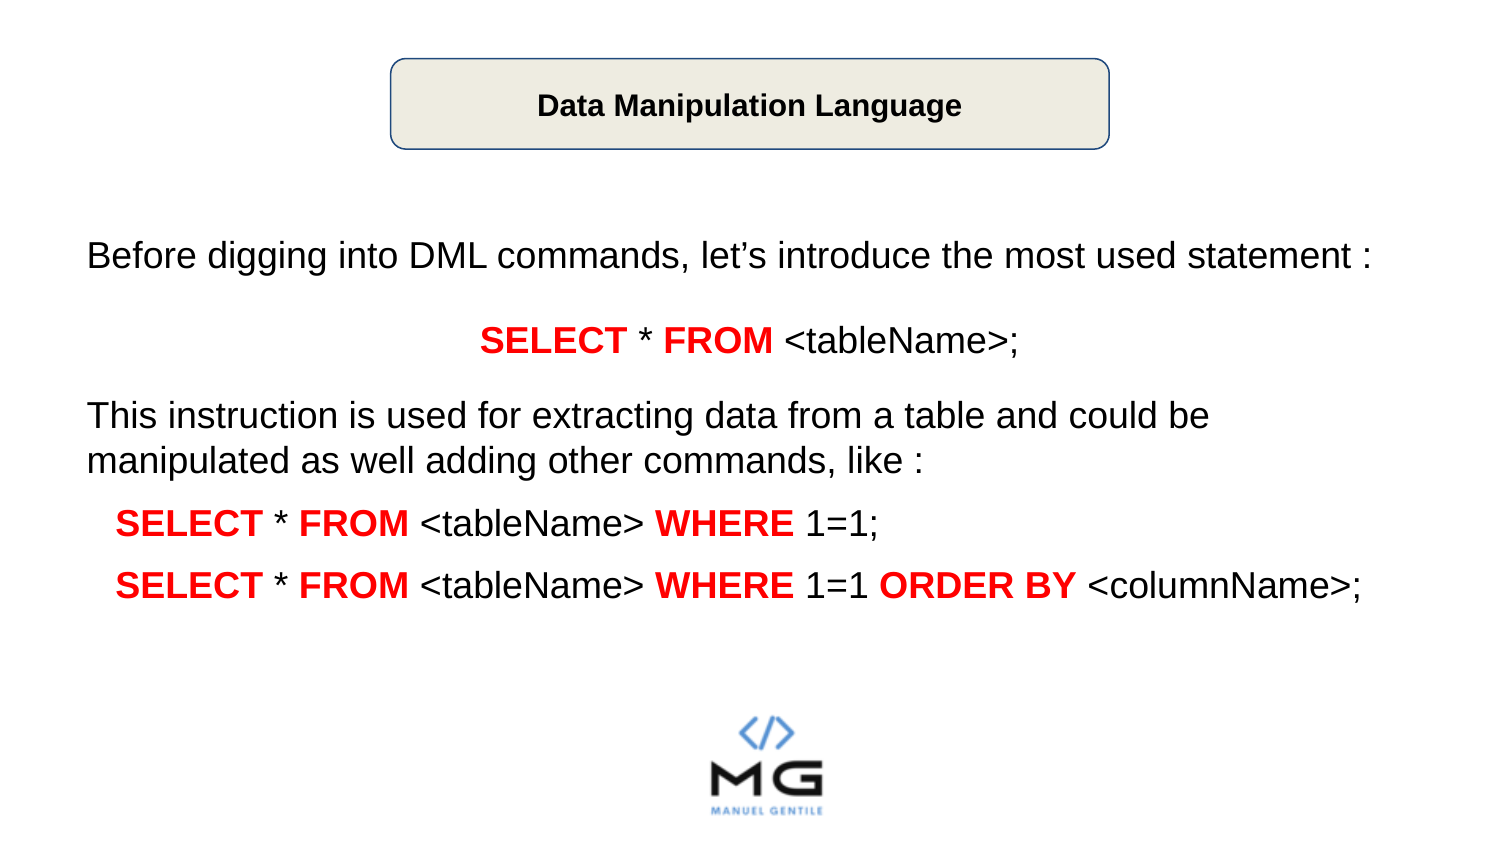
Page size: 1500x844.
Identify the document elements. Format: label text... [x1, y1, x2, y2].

picture [688, 687, 846, 844]
text_box This instruction is used for extracting data from a table and could be manipulated as well adding other commands, like : [71, 375, 1424, 472]
text_box Data Manipulation Language [390, 58, 1110, 150]
text_box SELECT * FROM <tableName> WHERE 1=1 ORDER BY <columnName>; [100, 546, 1424, 607]
text_box Before digging into DML commands, let’s introduce the most used statement : [71, 216, 1424, 286]
text_box SELECT * FROM <tableName> WHERE 1=1; [100, 483, 1424, 544]
text_box SELECT * FROM <tableName>; [464, 300, 1036, 361]
